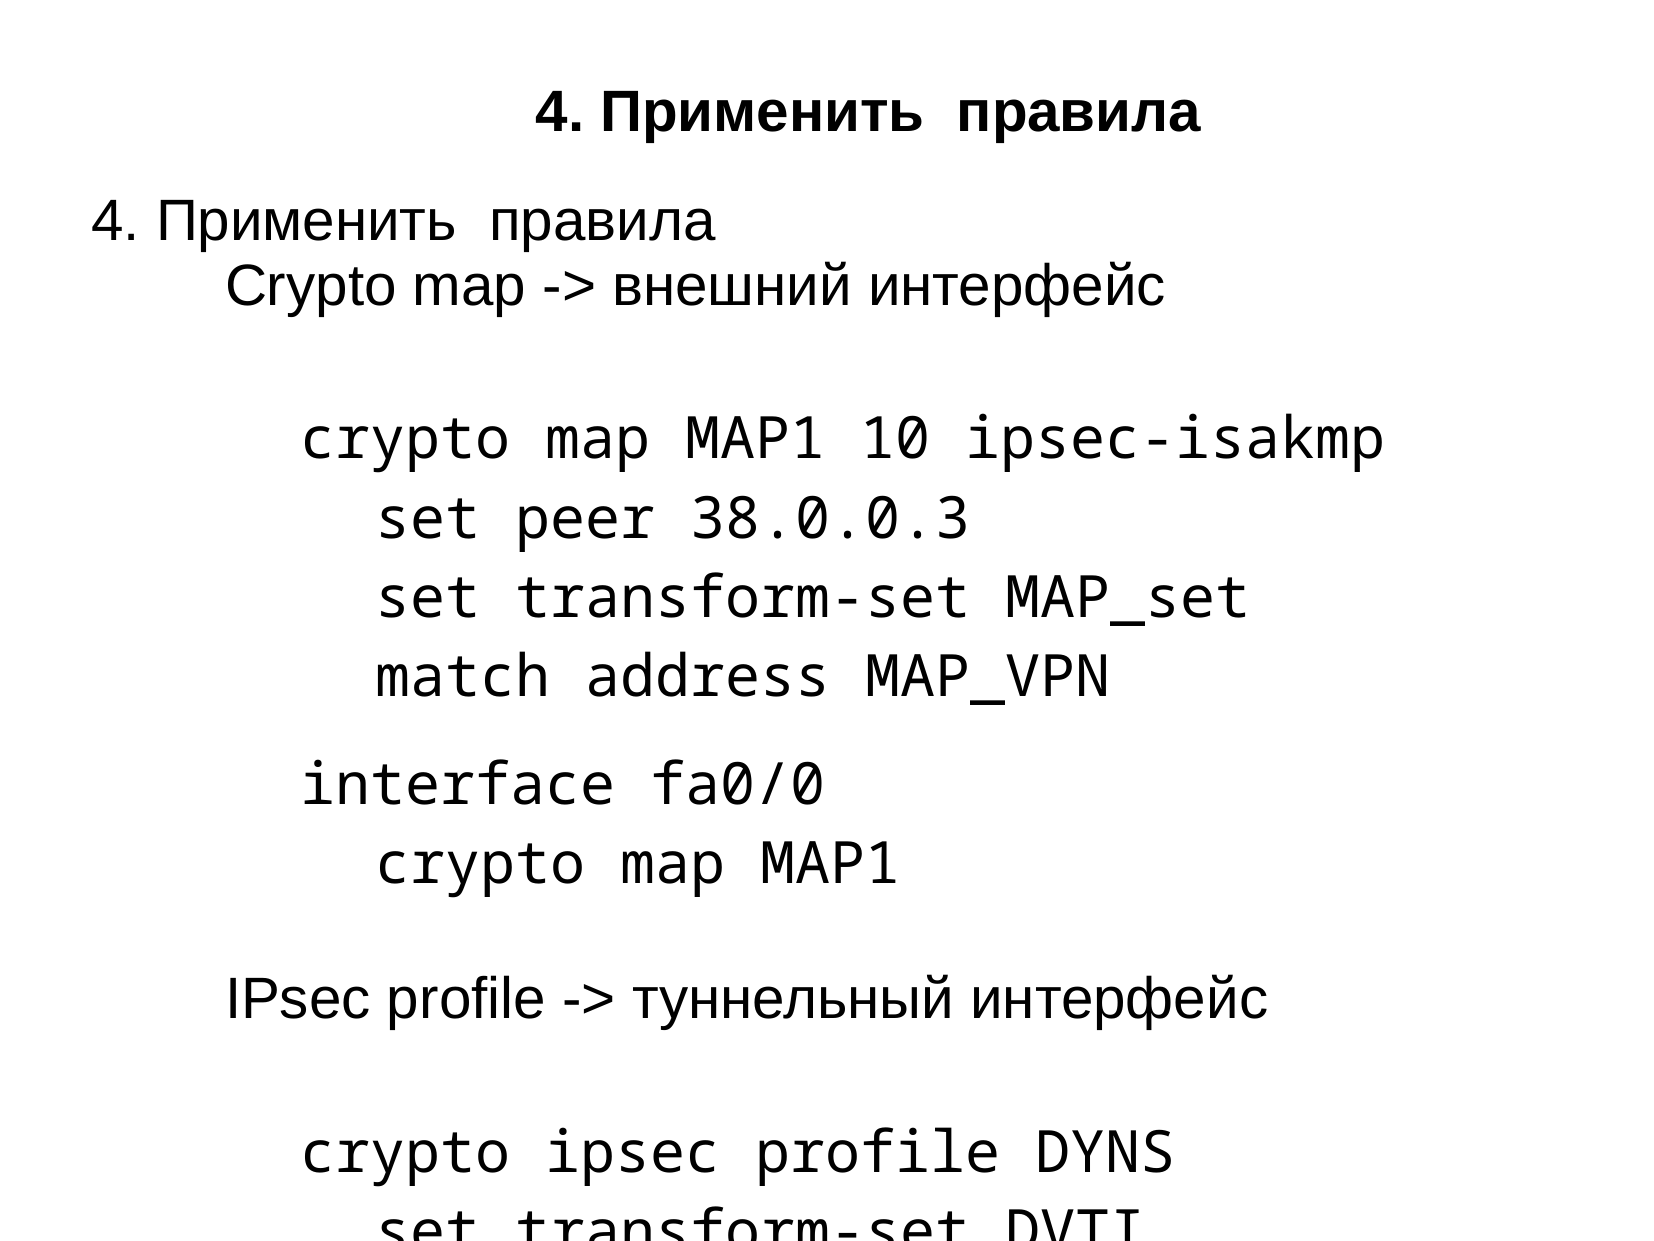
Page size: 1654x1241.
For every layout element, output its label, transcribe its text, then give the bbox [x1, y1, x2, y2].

list 4. Применить правила Crypto map -> внешний интерфейс crypto map MAP1 10 ipsec-isakmp set peer 38.0.0.3 set transform-set MAP_set match address MAP_VPN interface fa0/0 crypto map MAP1 IPsec profile -> туннельный интерфейс crypto ipsec profile DYNS set transform-set DVTI interface tunnel 100 tunnel protection ipsec profile DYNS [75, 187, 1651, 1201]
text_box 4. Применить правила [123, 41, 1597, 151]
